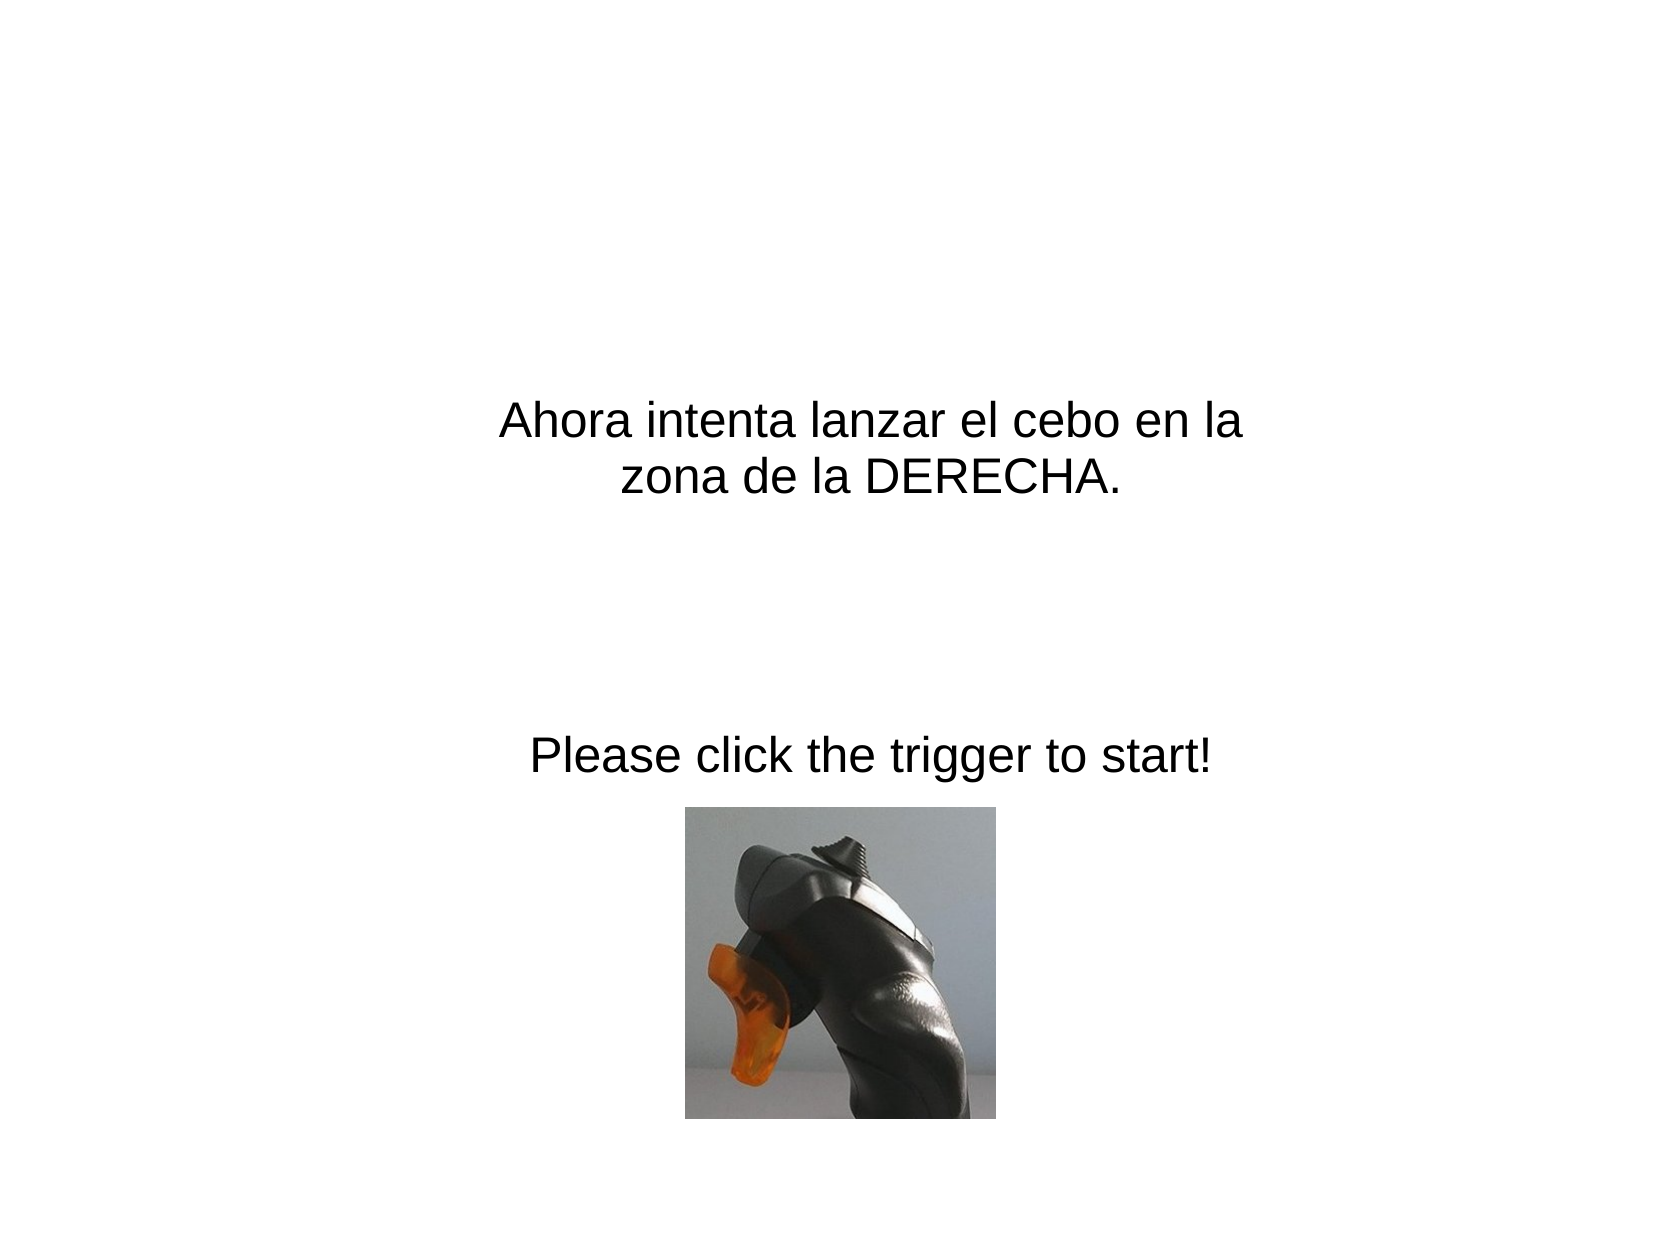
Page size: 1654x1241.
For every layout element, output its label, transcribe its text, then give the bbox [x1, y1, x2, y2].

text_box Ahora intenta lanzar el cebo en la zona de la DERECHA. Please click the trigger to start! [484, 57, 1335, 1119]
picture [685, 807, 996, 1119]
